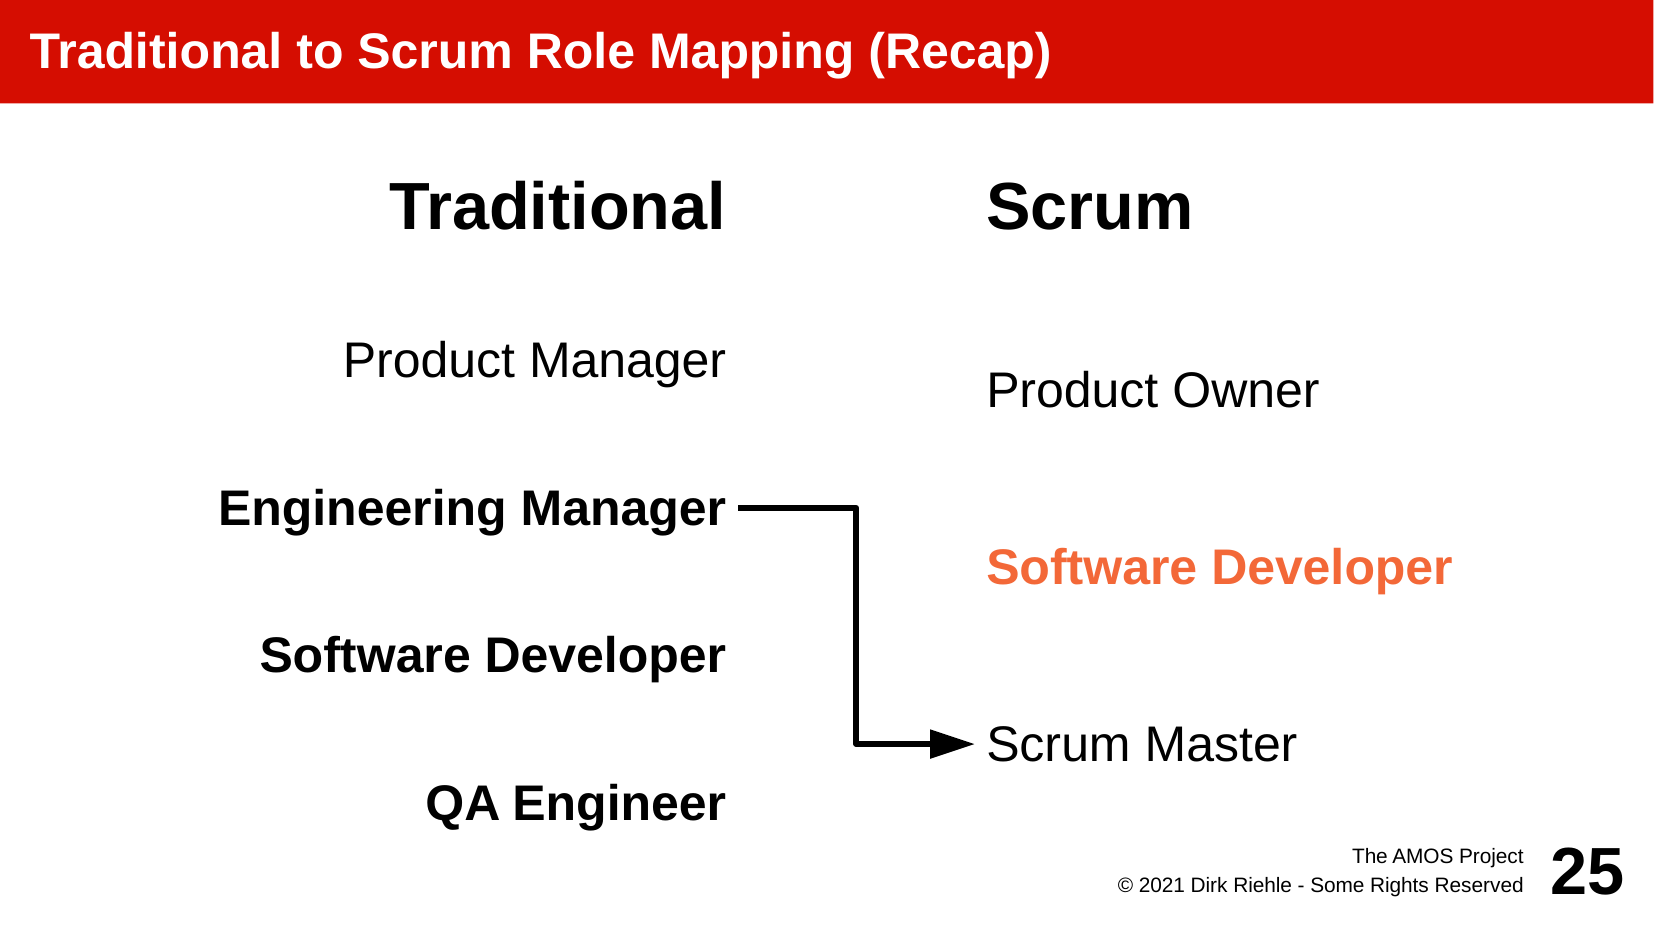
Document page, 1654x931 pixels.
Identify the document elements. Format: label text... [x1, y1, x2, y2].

text_box Scrum Master [974, 686, 1565, 863]
text_box Scrum [974, 118, 1565, 271]
text_box Software Developer [59, 597, 739, 745]
text_box Traditional [147, 118, 739, 271]
text_box Product Owner [974, 271, 1654, 508]
text_box Software Developer [974, 448, 1625, 686]
title Traditional to Scrum Role Mapping (Recap) [0, 0, 1654, 104]
text_box Engineering Manager [0, 419, 739, 597]
text_box QA Engineer [147, 745, 739, 892]
text_box Product Manager [147, 271, 739, 449]
